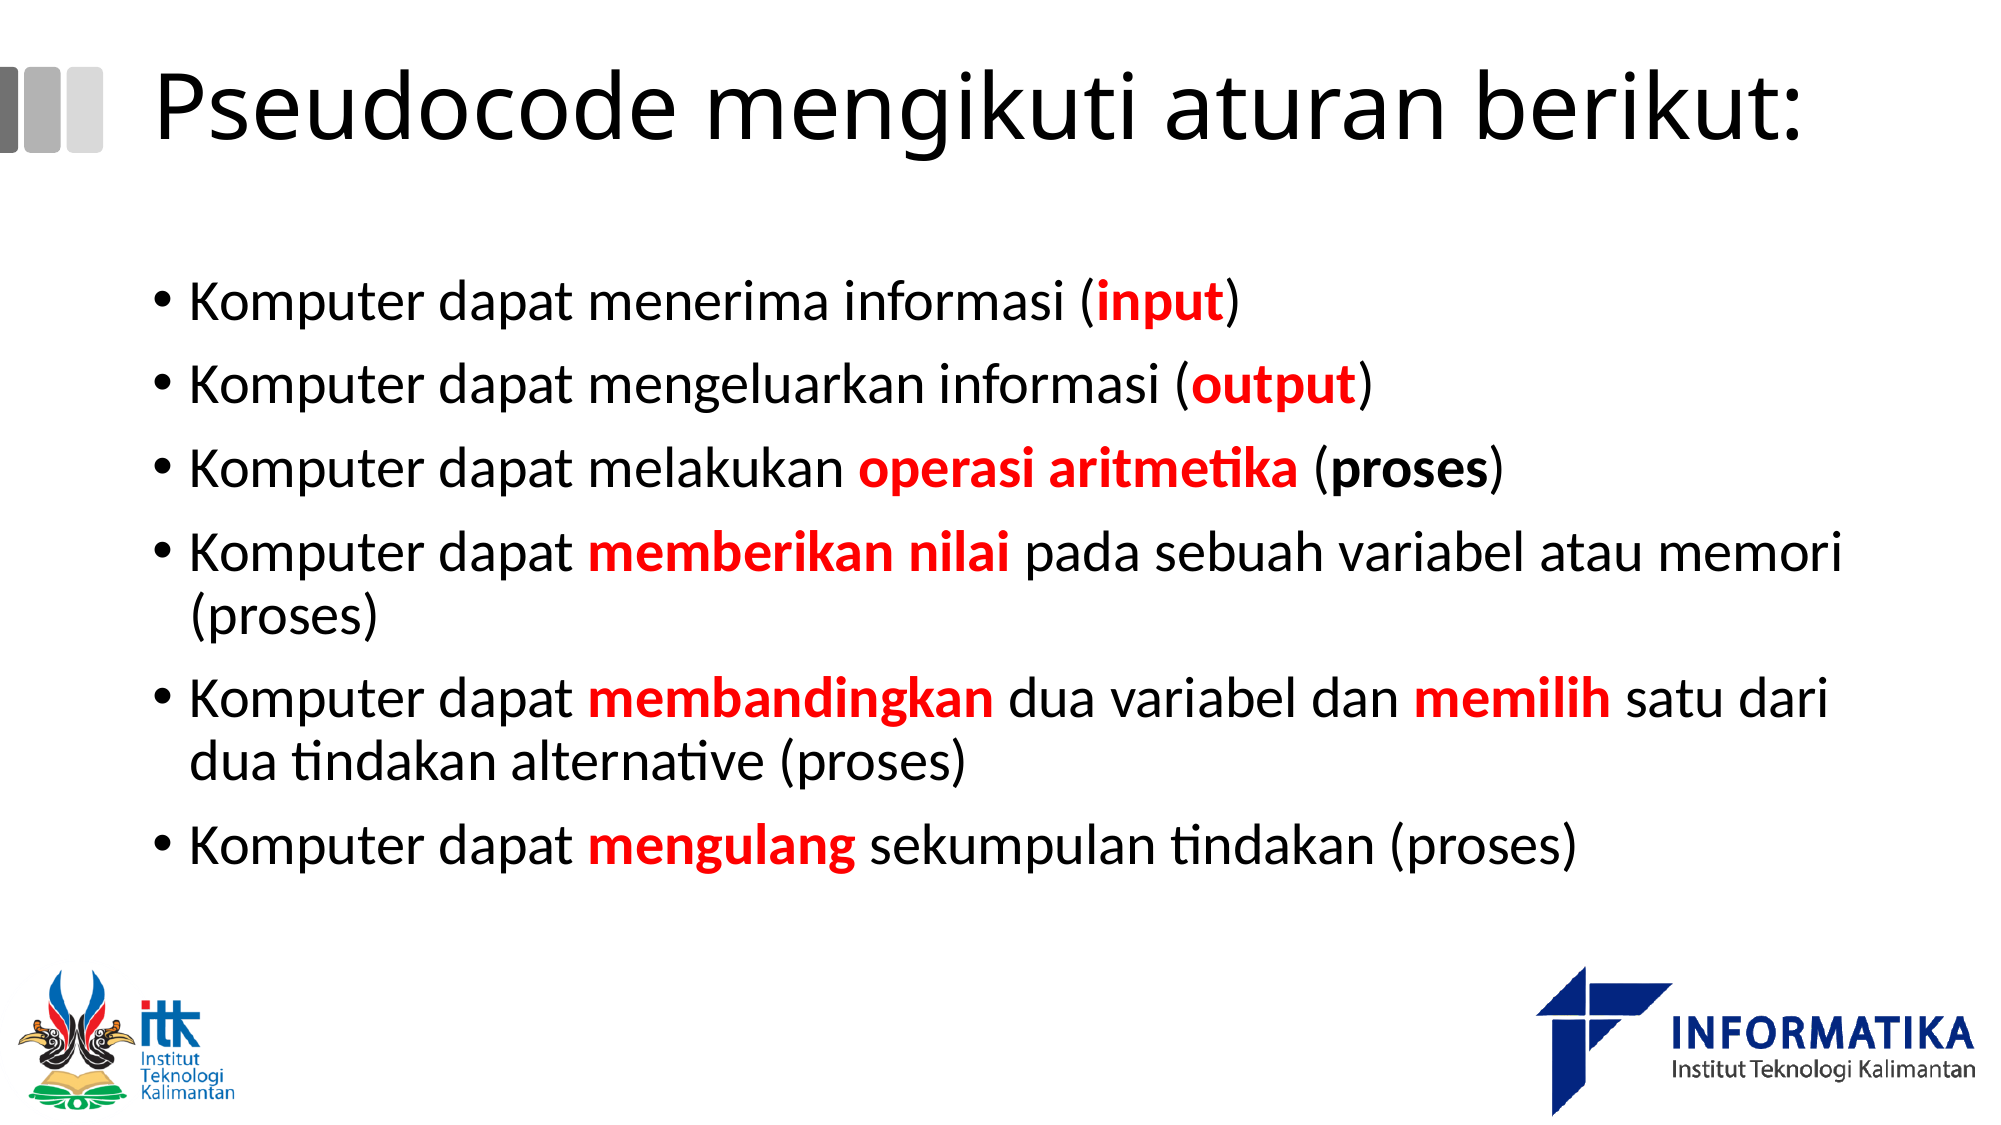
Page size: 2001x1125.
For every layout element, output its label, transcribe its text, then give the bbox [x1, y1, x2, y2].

list Komputer dapat menerima informasi (input) Komputer dapat mengeluarkan informasi (output) Komputer dapat melakukan operasi aritmetika (proses) Komputer dapat memberikan nilai pada sebuah variabel atau memori (proses) Komputer dapat membandingkan dua variabel dan memilih satu dari dua tindakan alternative (proses) Komputer dapat mengulang sekumpulan tindakan (proses) [137, 262, 1863, 977]
picture [0, 935, 253, 1125]
picture [1534, 965, 1976, 1118]
title Pseudocode mengikuti aturan berikut: [137, 1, 1863, 219]
